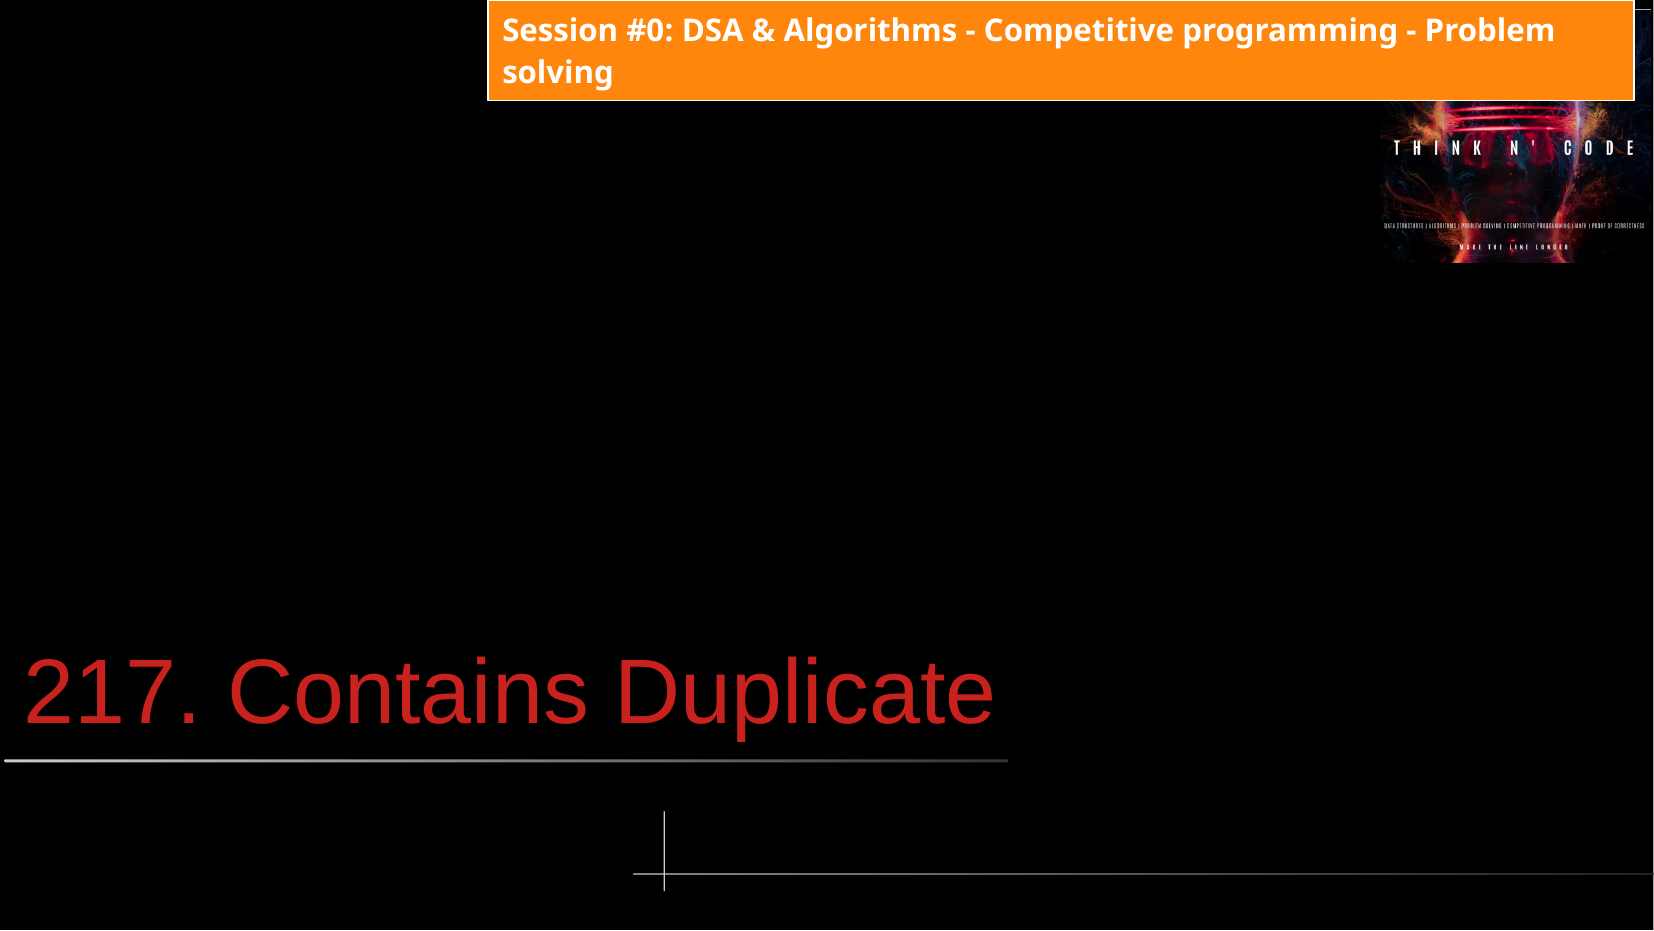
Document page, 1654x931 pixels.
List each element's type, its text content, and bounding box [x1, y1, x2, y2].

picture [1380, 9, 1651, 263]
text_box Session #0: DSA & Algorithms - Competitive programming - Problem solving [487, 0, 1635, 50]
title 217. Contains Duplicate [23, 637, 1501, 746]
